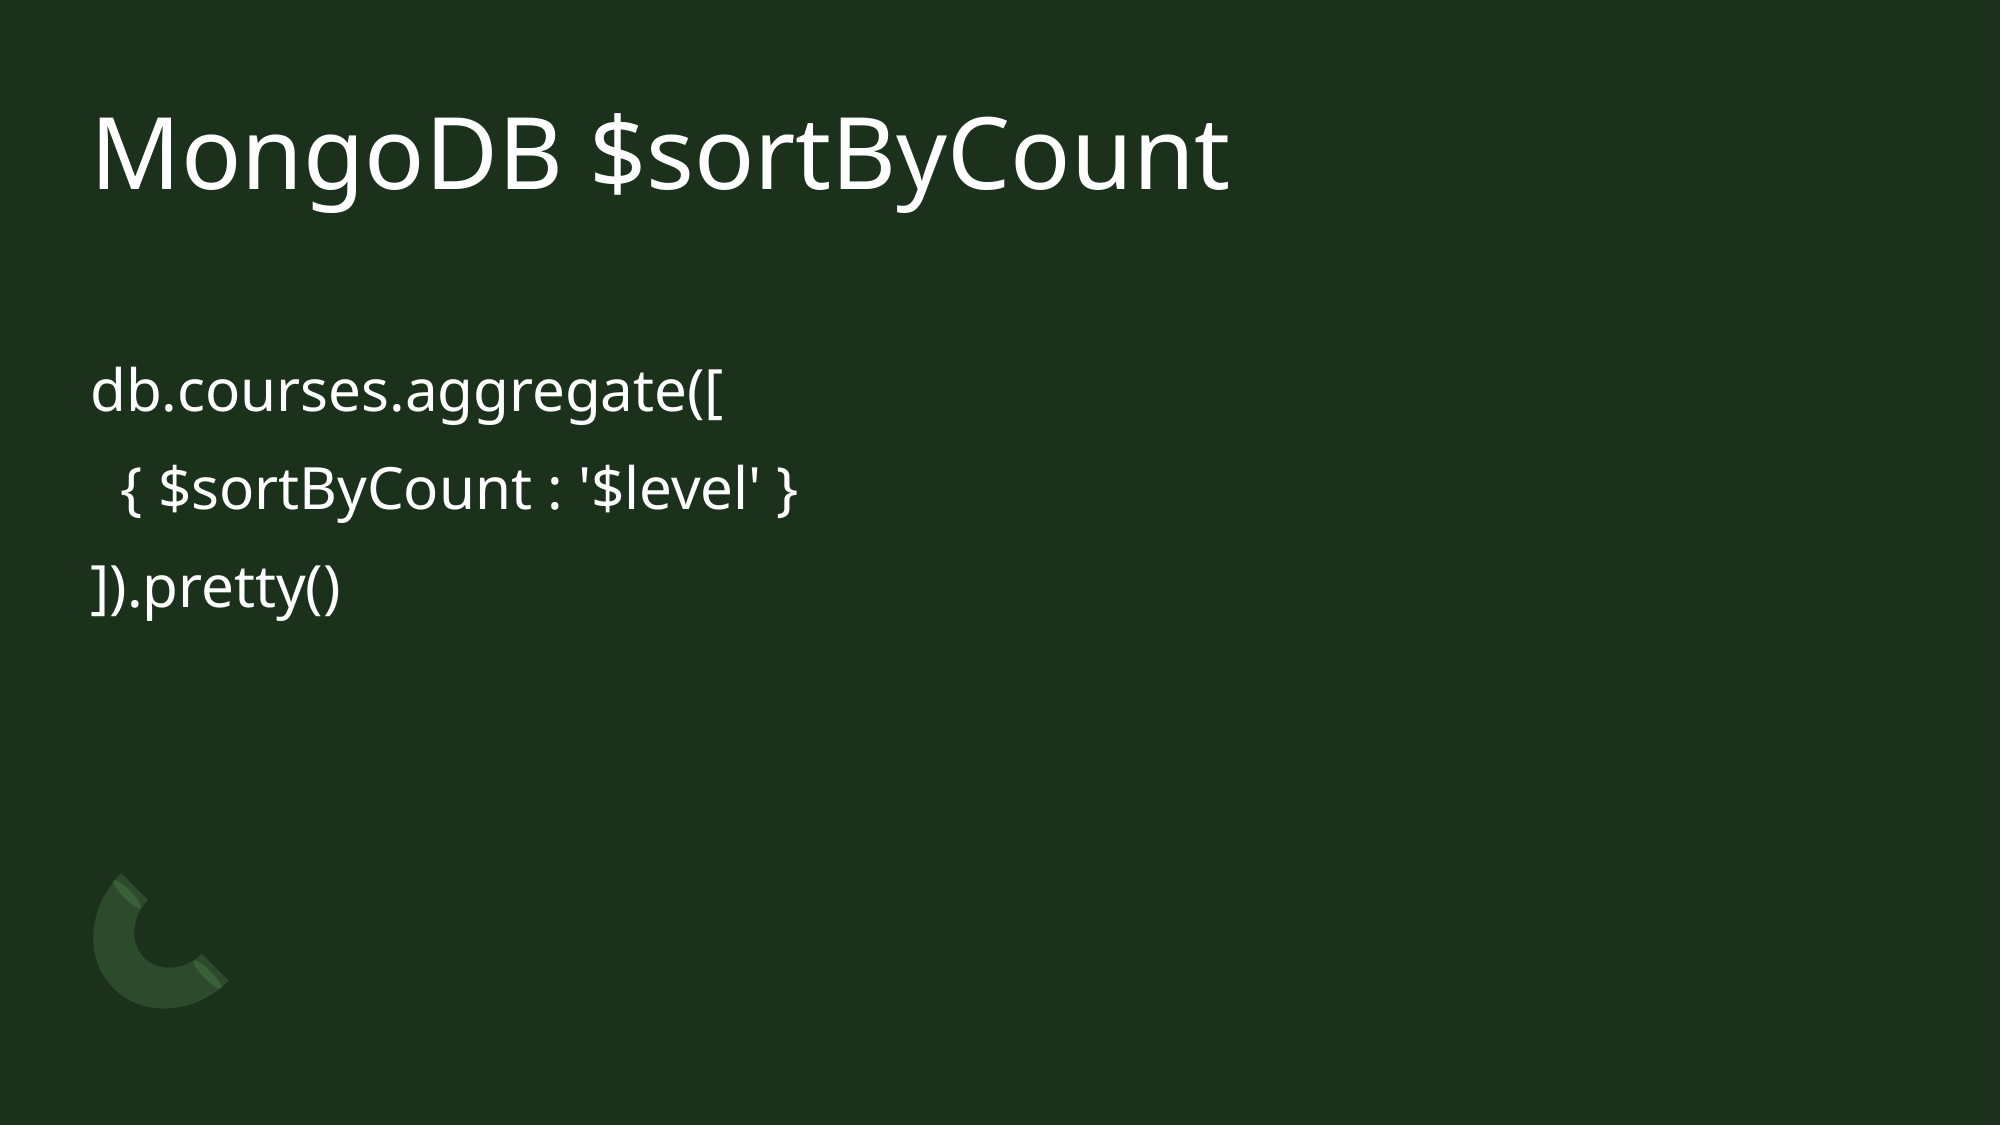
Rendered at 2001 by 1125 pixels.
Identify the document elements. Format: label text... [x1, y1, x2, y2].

title MongoDB $sortByCount [90, 90, 1910, 309]
list db.courses.aggregate([ { $sortByCount : '$level' } ]).pretty() [90, 346, 1910, 1000]
